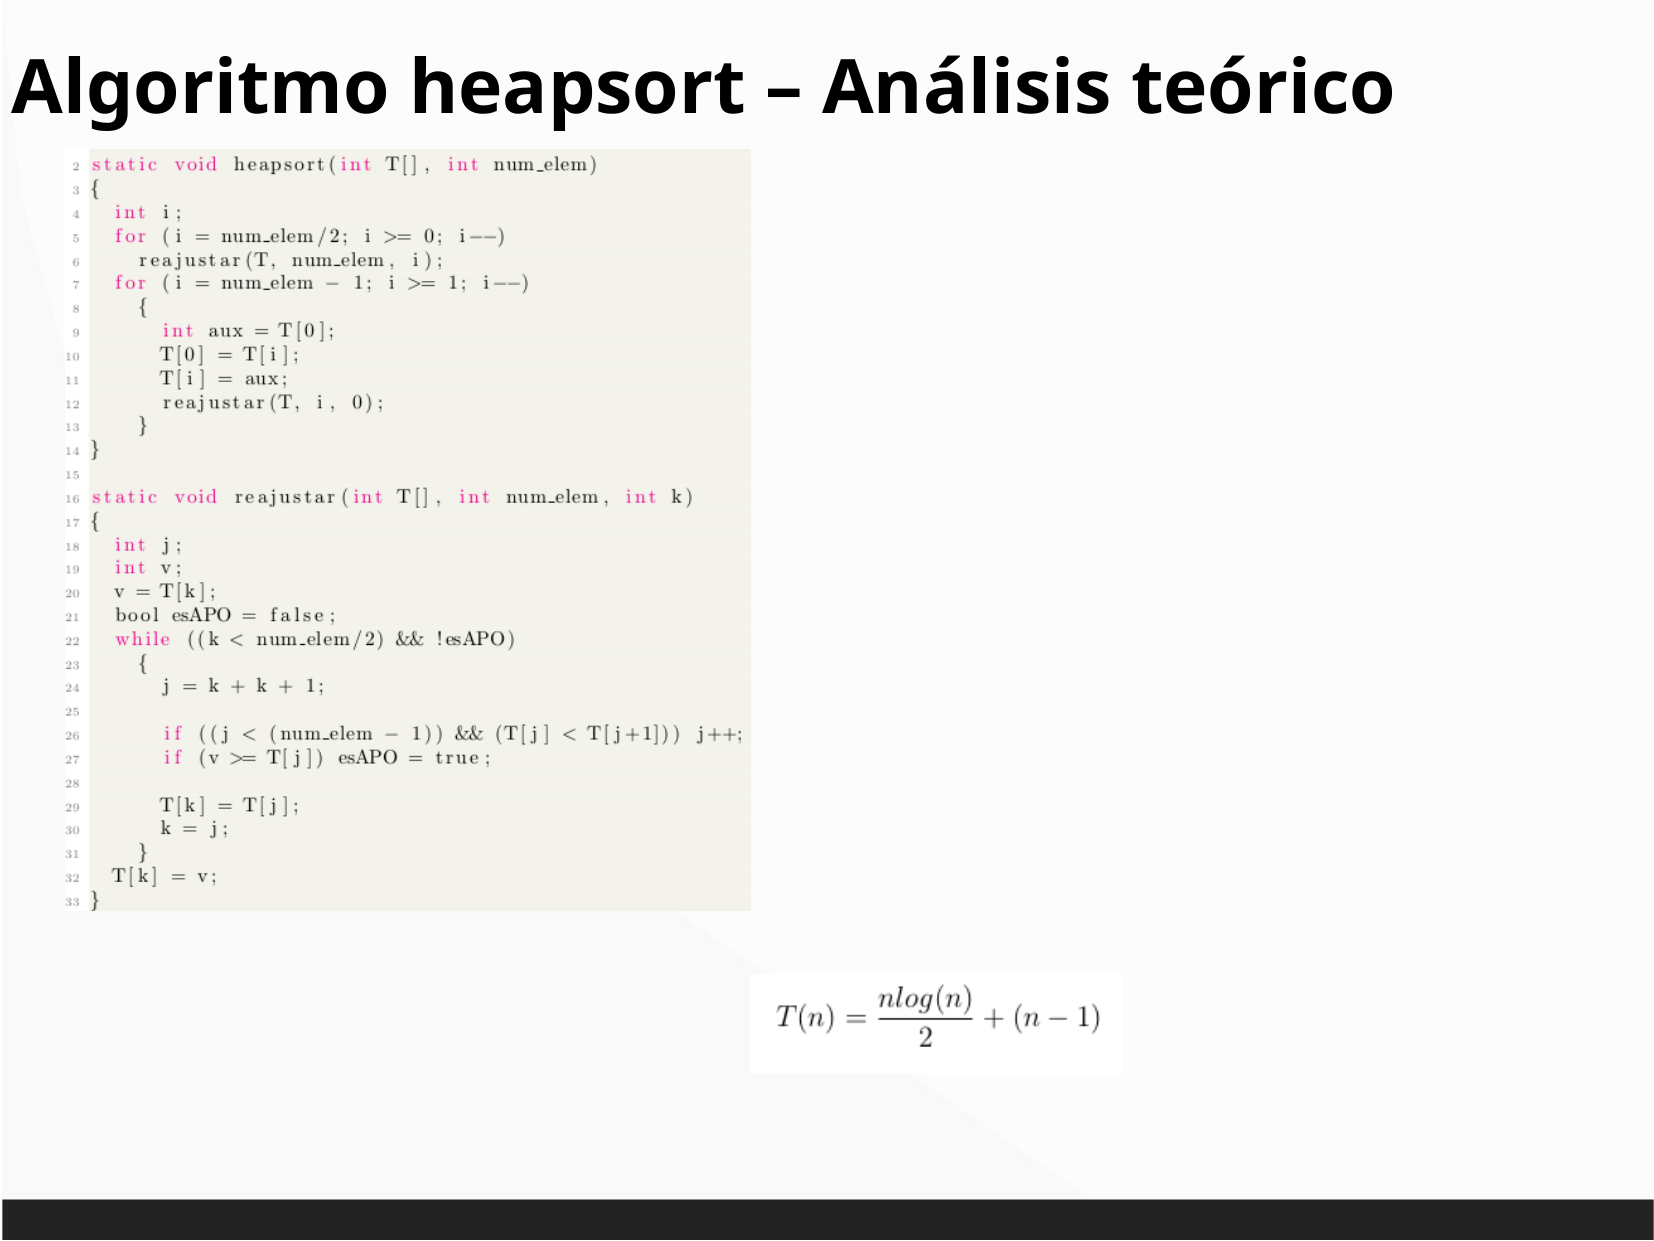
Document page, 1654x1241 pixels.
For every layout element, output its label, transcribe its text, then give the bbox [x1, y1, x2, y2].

title Algoritmo heapsort – Análisis teórico [11, 10, 1501, 158]
picture [2, 0, 1654, 1241]
